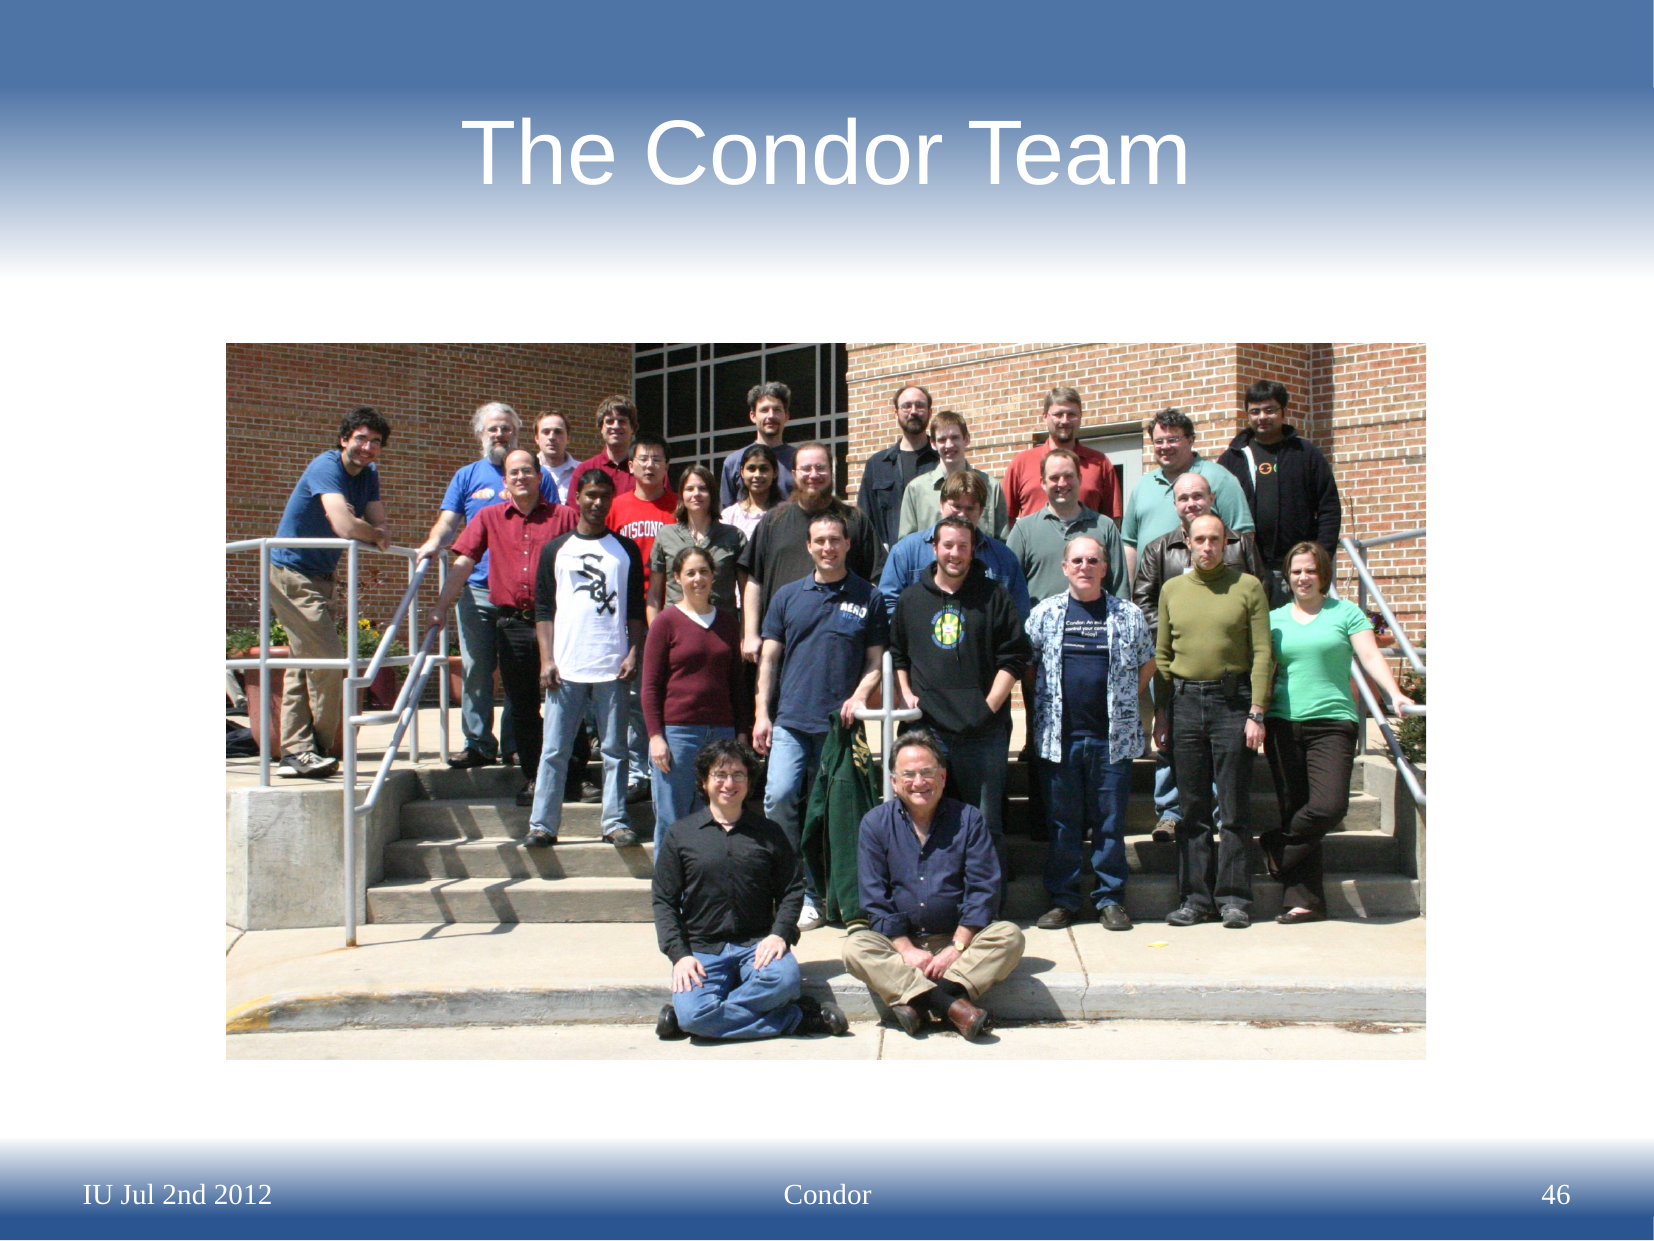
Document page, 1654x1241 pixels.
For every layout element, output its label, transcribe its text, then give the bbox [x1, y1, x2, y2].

title The Condor Team [82, 49, 1571, 257]
text_box [226, 343, 1427, 1061]
